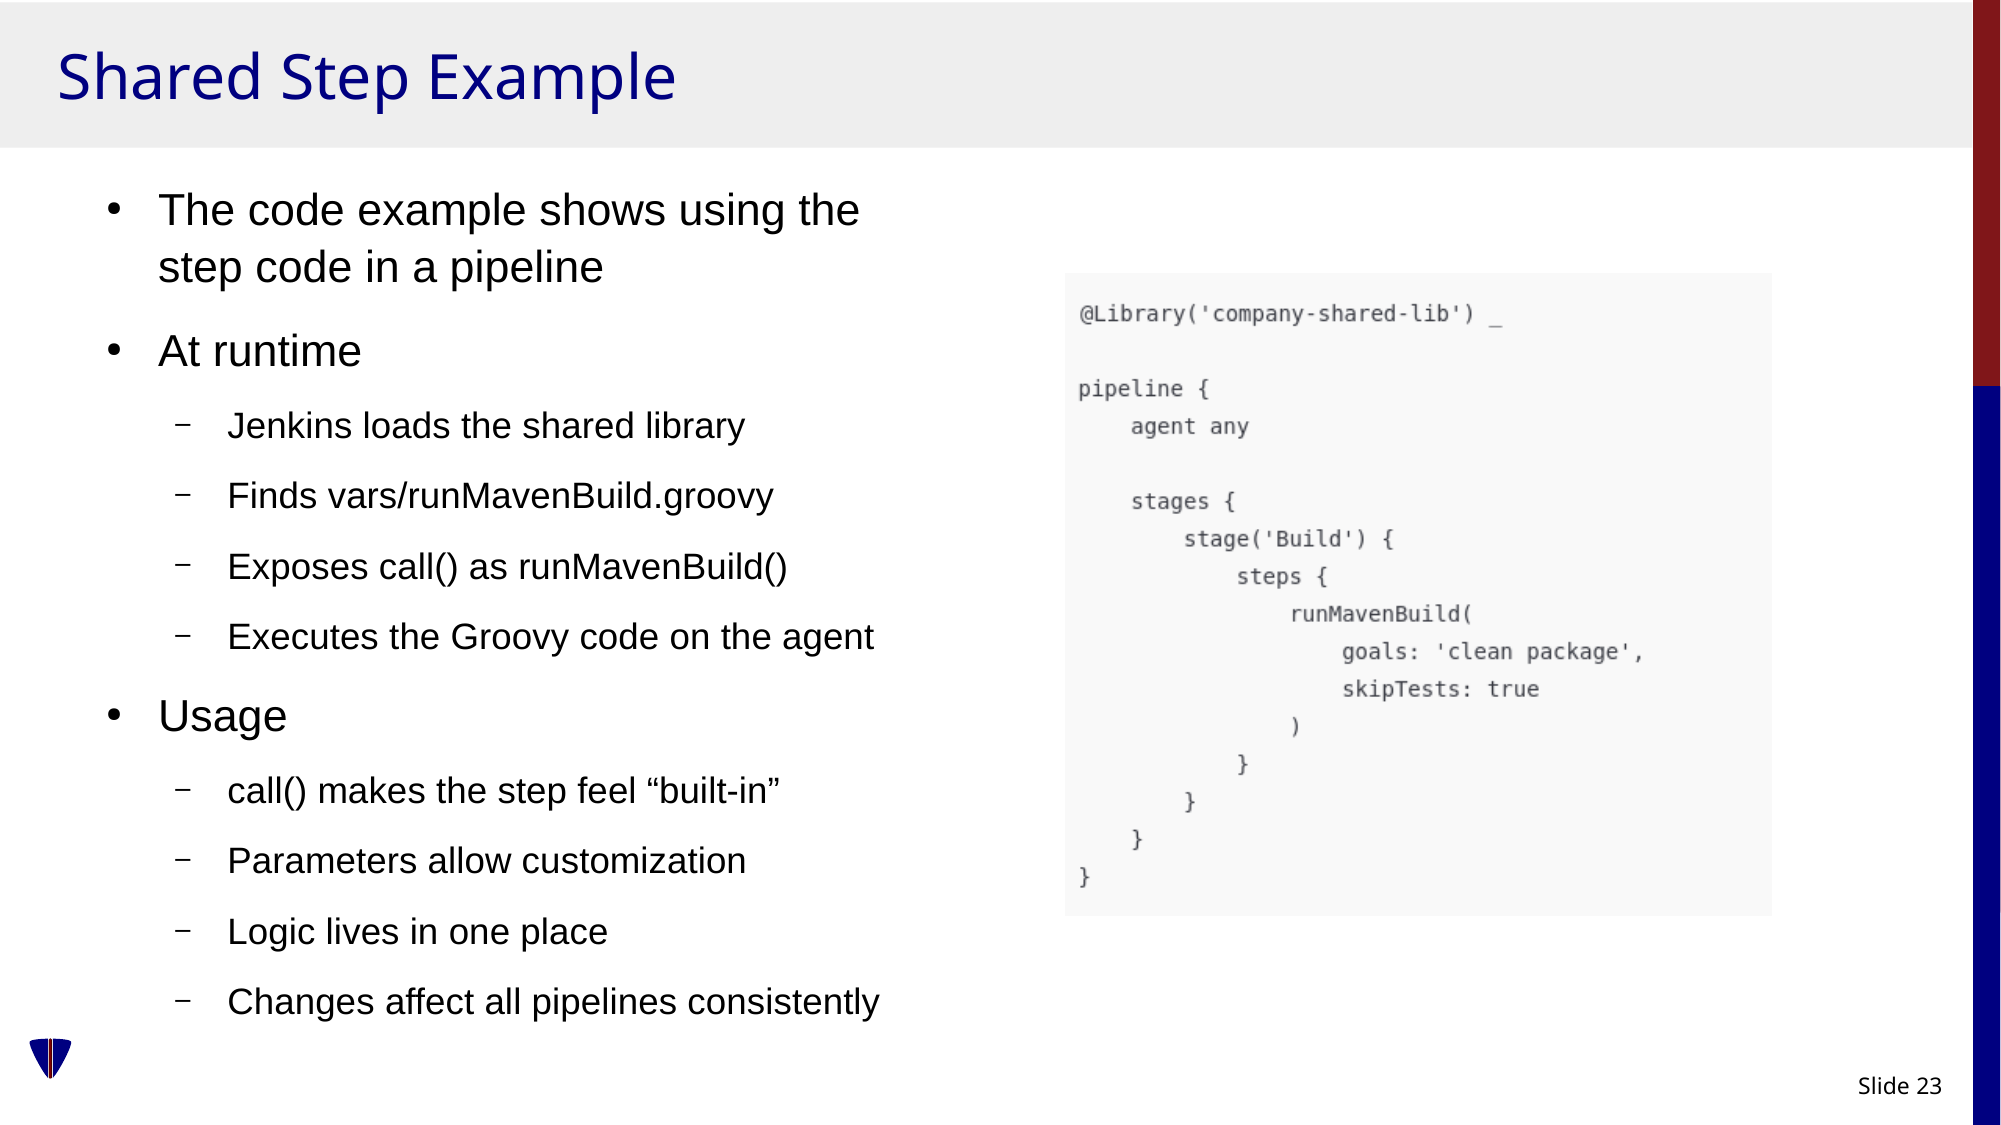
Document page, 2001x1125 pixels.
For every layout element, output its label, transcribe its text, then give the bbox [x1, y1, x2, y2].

title Shared Step Example [0, 2, 1973, 148]
picture [1065, 273, 1772, 916]
list The code example shows using the step code in a pipeline At runtime Jenkins loads the shared library Finds vars/runMavenBuild.groovy Exposes call() as runMavenBuild() Executes the Groovy code on the agent Usage call() makes the step feel “built-in” Parameters allow customization Logic lives in one place Changes affect all pipelines consistently [88, 177, 886, 1034]
